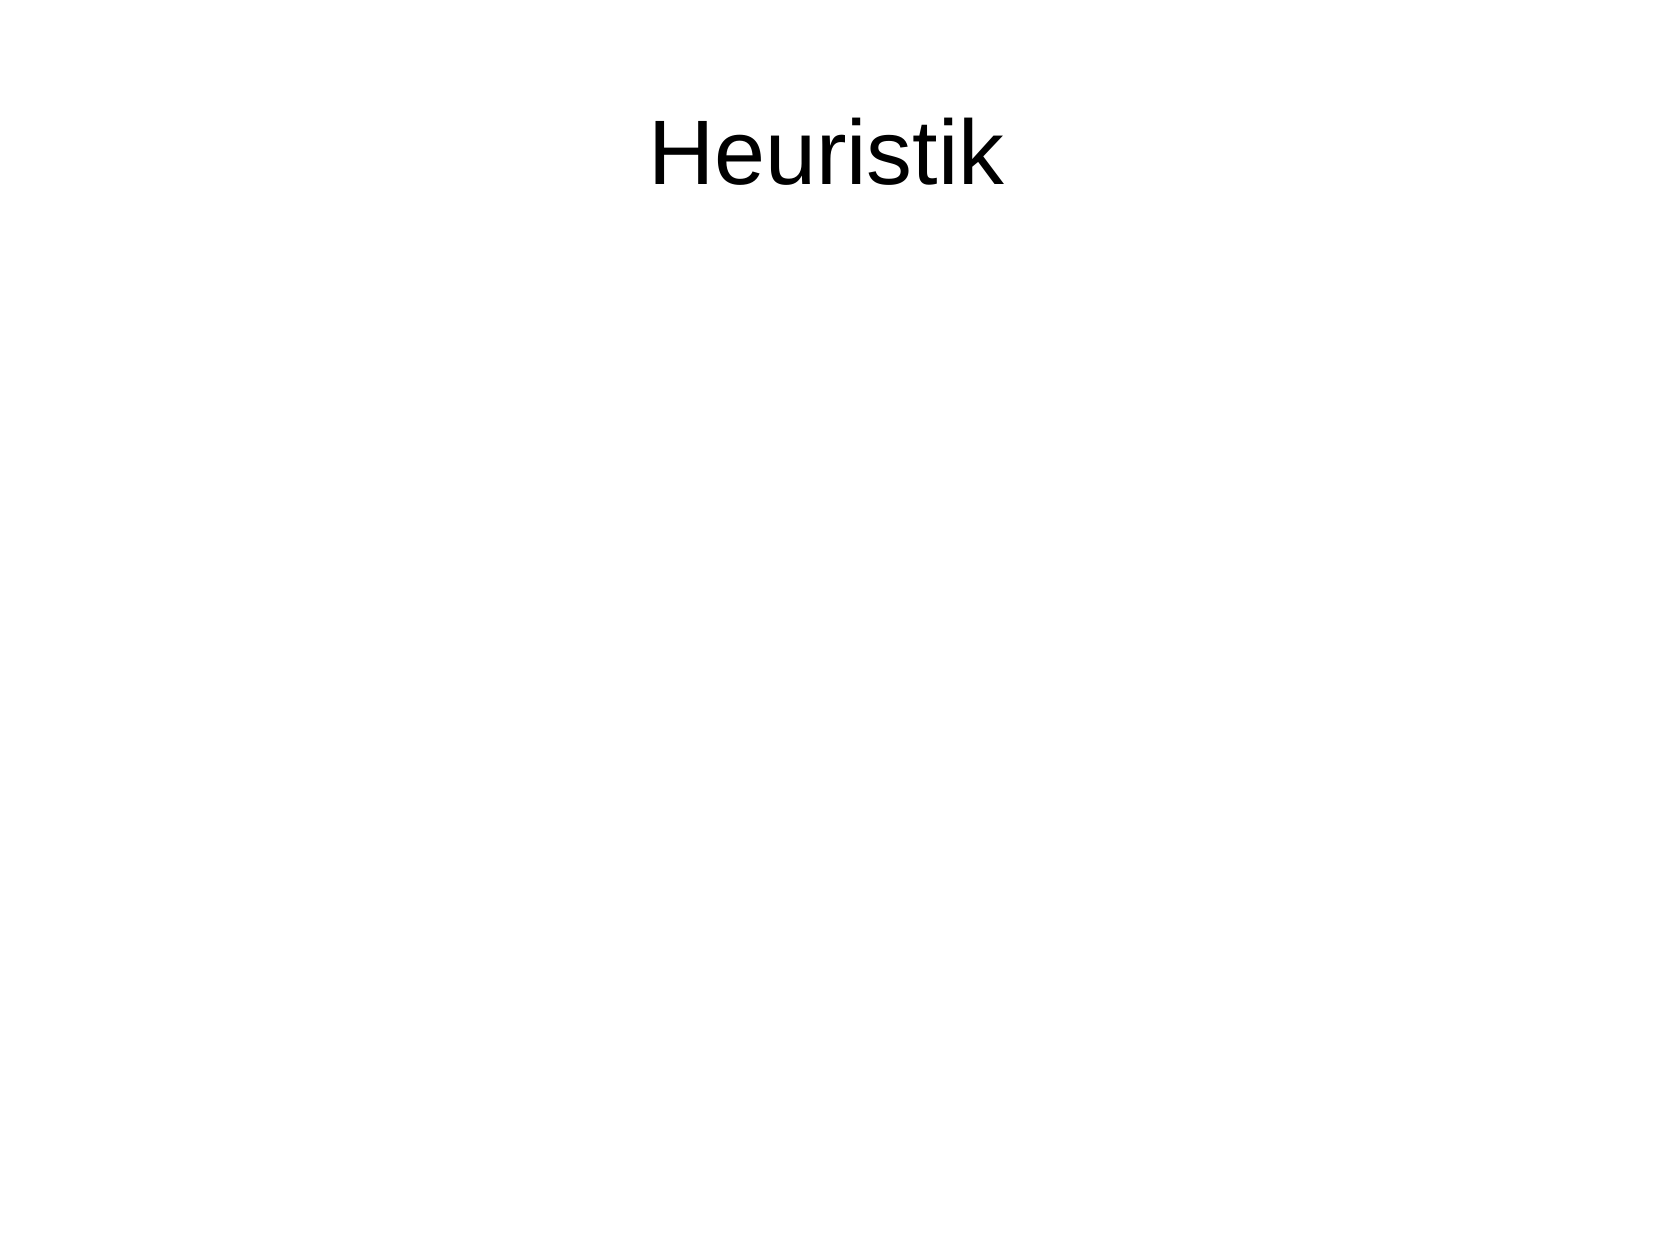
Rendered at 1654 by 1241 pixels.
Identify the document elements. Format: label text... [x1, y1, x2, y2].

title Heuristik [82, 49, 1571, 257]
